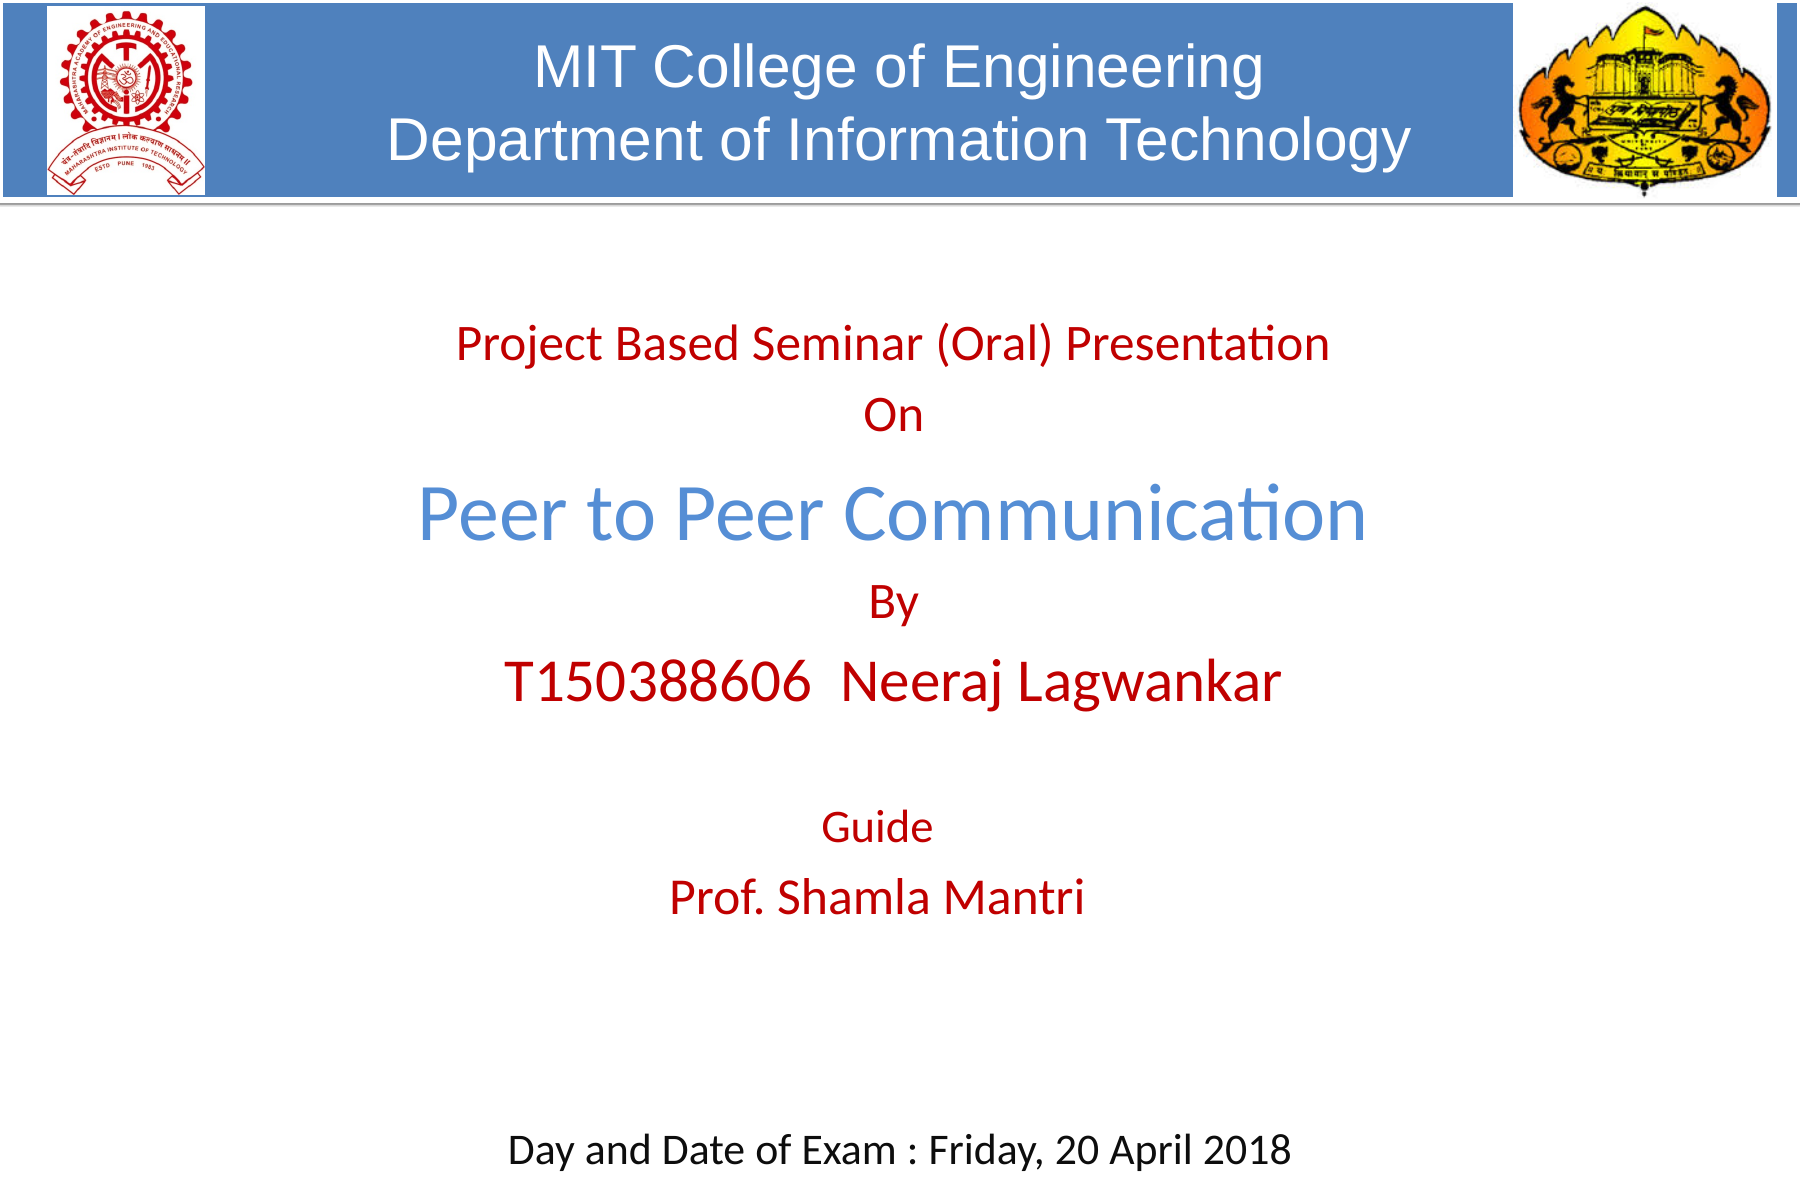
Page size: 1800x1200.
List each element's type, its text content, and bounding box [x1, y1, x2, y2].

picture [1513, 2, 1777, 200]
text_box Project Based Seminar (Oral) Presentation On Peer to Peer Communication By T150388606 Neeraj Lagwankar [50, 299, 1738, 725]
text_box Guide Prof. Shamla Mantri [119, 787, 1635, 935]
title MIT College of Engineering Department of Information Technology [0, 0, 1800, 200]
text_box Day and Date of Exam : Friday, 20 April 2018 [0, 1112, 1800, 1183]
picture [47, 6, 205, 195]
